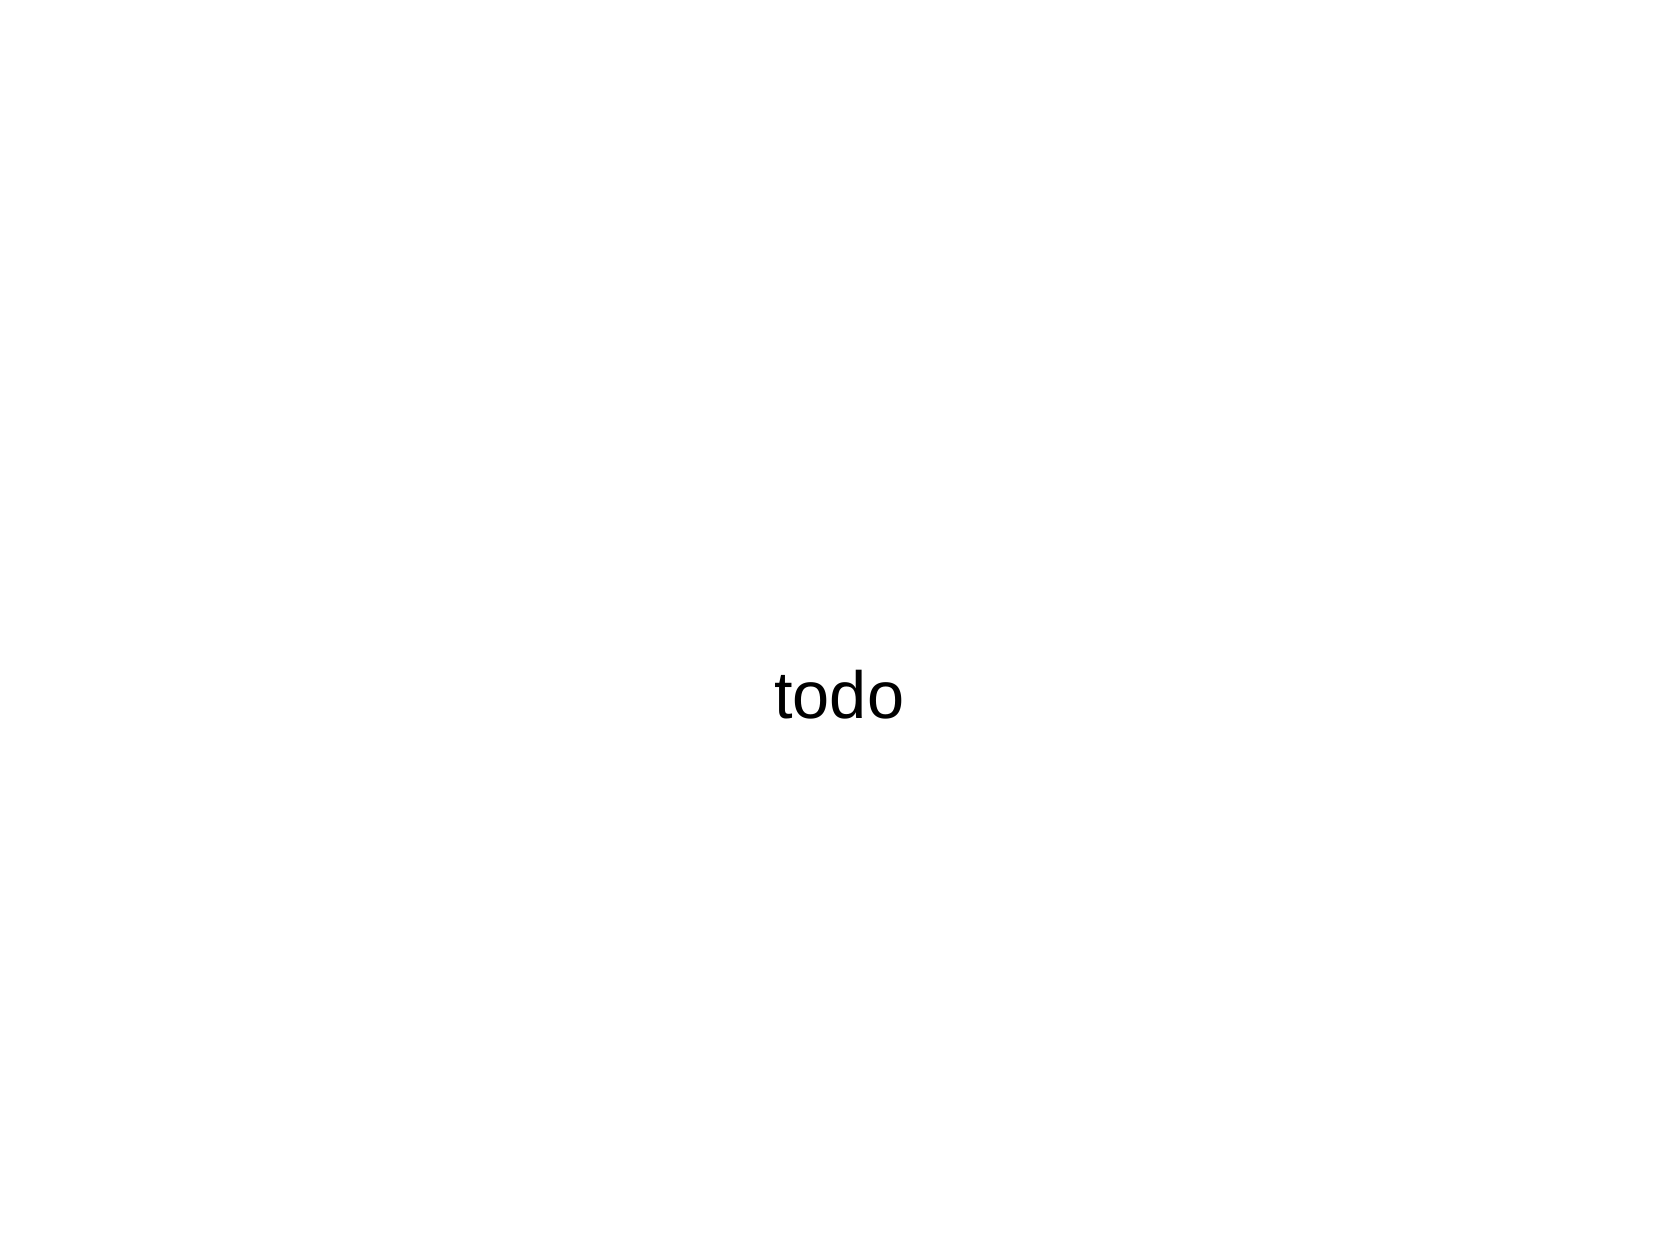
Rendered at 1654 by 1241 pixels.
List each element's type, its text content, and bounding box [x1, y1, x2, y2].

subtitle todo [25, 226, 1654, 1166]
